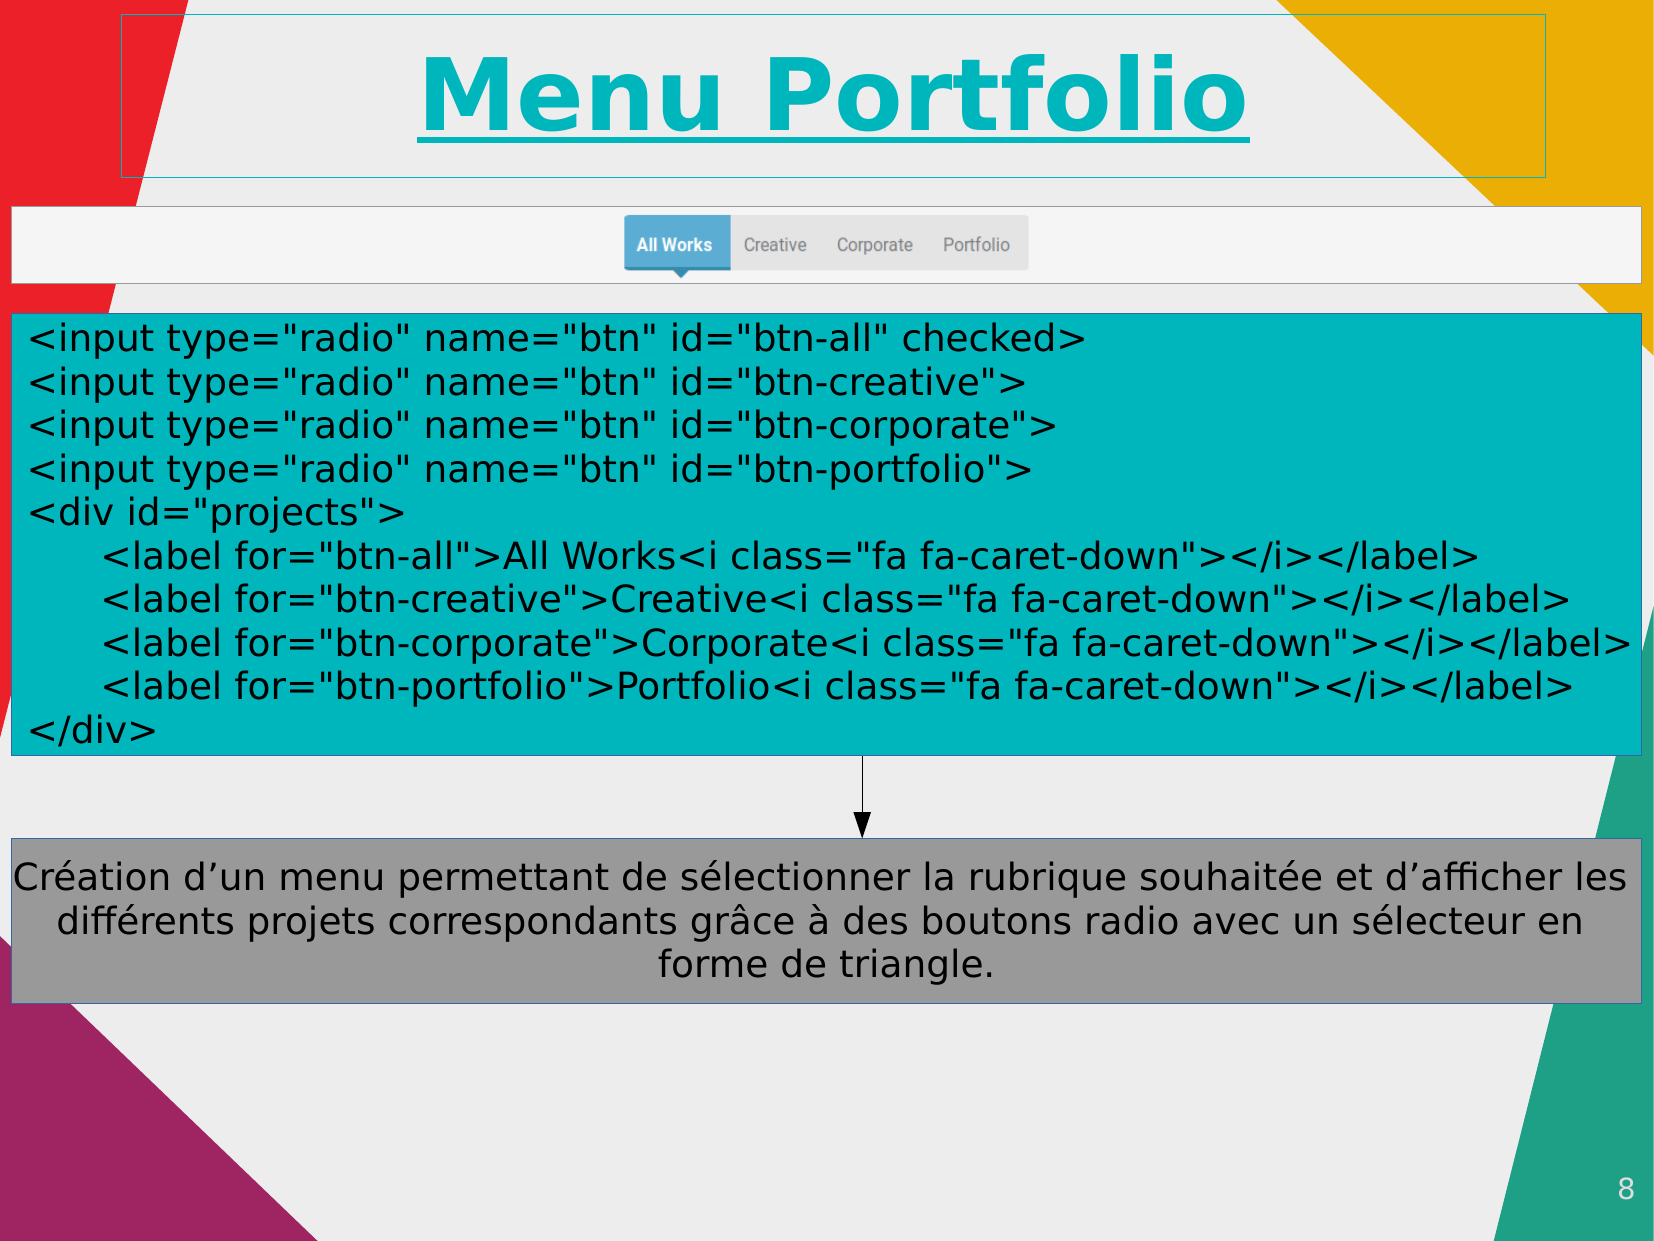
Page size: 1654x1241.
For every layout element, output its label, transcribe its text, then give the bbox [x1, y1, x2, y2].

text_box <input type="radio" name="btn" id="btn-all" checked> <input type="radio" name="btn" id="btn-creative"> <input type="radio" name="btn" id="btn-corporate"> <input type="radio" name="btn" id="btn-portfolio"> <div id="projects"> <label for="btn-all">All Works<i class="fa fa-caret-down"></i></label> <label for="btn-creative">Creative<i class="fa fa-caret-down"></i></label> <label for="btn-corporate">Corporate<i class="fa fa-caret-down"></i></label> <label for="btn-portfolio">Portfolio<i class="fa fa-caret-down"></i></label> </div> [11, 313, 1642, 756]
text_box Création d’un menu permettant de sélectionner la rubrique souhaitée et d’afficher les différents projets correspondants grâce à des boutons radio avec un sélecteur en forme de triangle. [11, 838, 1642, 1004]
title Menu Portfolio [121, 14, 1546, 178]
picture [11, 206, 1642, 284]
